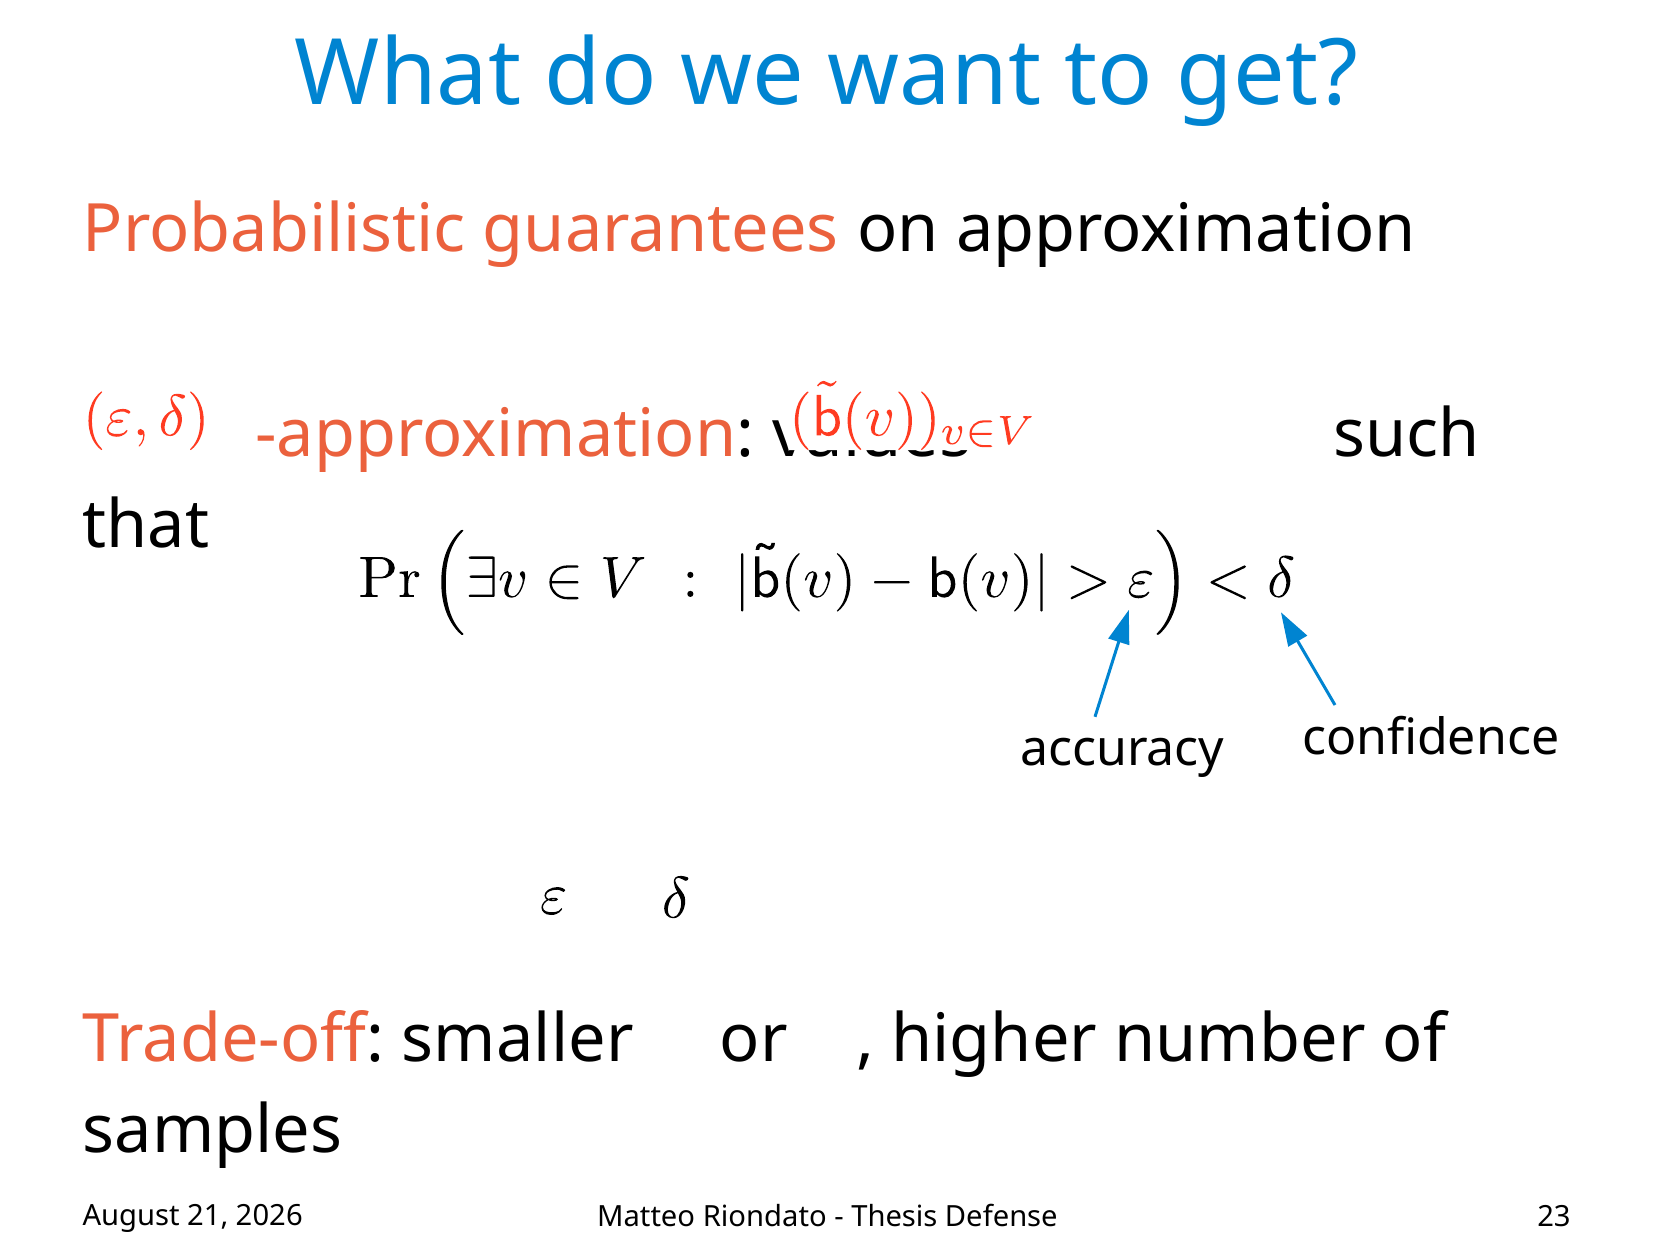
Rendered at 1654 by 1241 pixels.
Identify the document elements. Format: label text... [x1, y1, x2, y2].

text_box accuracy [1005, 705, 1192, 776]
list Probabilistic guarantees on approximation -approximation: values such that Trade-off: smaller or , higher number of samples [82, 180, 1571, 1186]
text_box [358, 529, 1296, 635]
text_box [789, 380, 1035, 451]
text_box confidence [1287, 693, 1518, 765]
text_box [540, 887, 568, 916]
title What do we want to get? [82, 0, 1571, 139]
text_box [82, 391, 210, 451]
text_box [661, 875, 691, 919]
